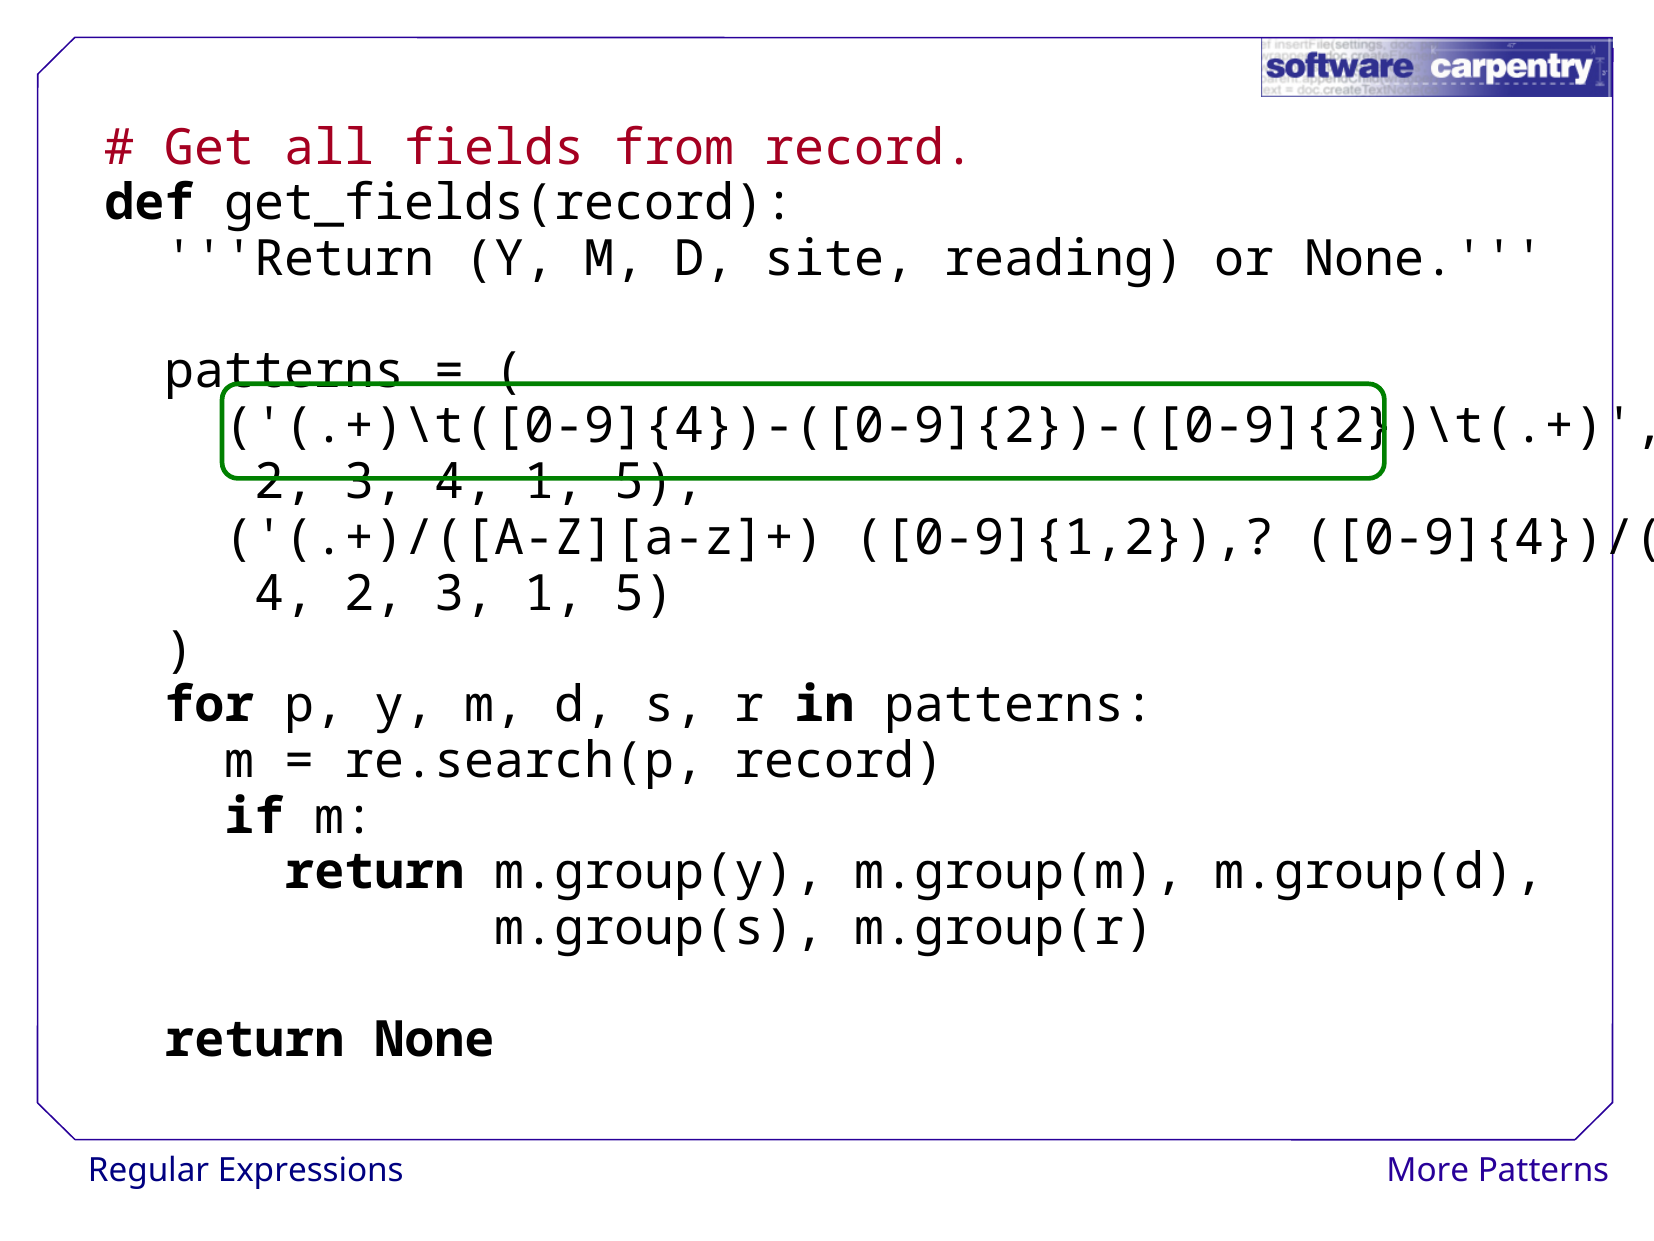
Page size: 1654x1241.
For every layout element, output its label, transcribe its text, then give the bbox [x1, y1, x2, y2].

text_box # Get all fields from record. def get_fields(record): '''Return (Y, M, D, site, reading) or None.''' patterns = ( ('(.+)\t([0-9]{4})-([0-9]{2})-([0-9]{2})\t(.+)', 2, 3, 4, 1, 5), ('(.+)/([A-Z][a-z]+) ([0-9]{1,2}),? ([0-9]{4})/(.+)', 4, 2, 3, 1, 5) ) for p, y, m, d, s, r in patterns: m = re.search(p, record) if m: return m.group(y), m.group(m), m.group(d), m.group(s), m.group(r) return None [89, 112, 1555, 1074]
picture [1261, 39, 1613, 97]
